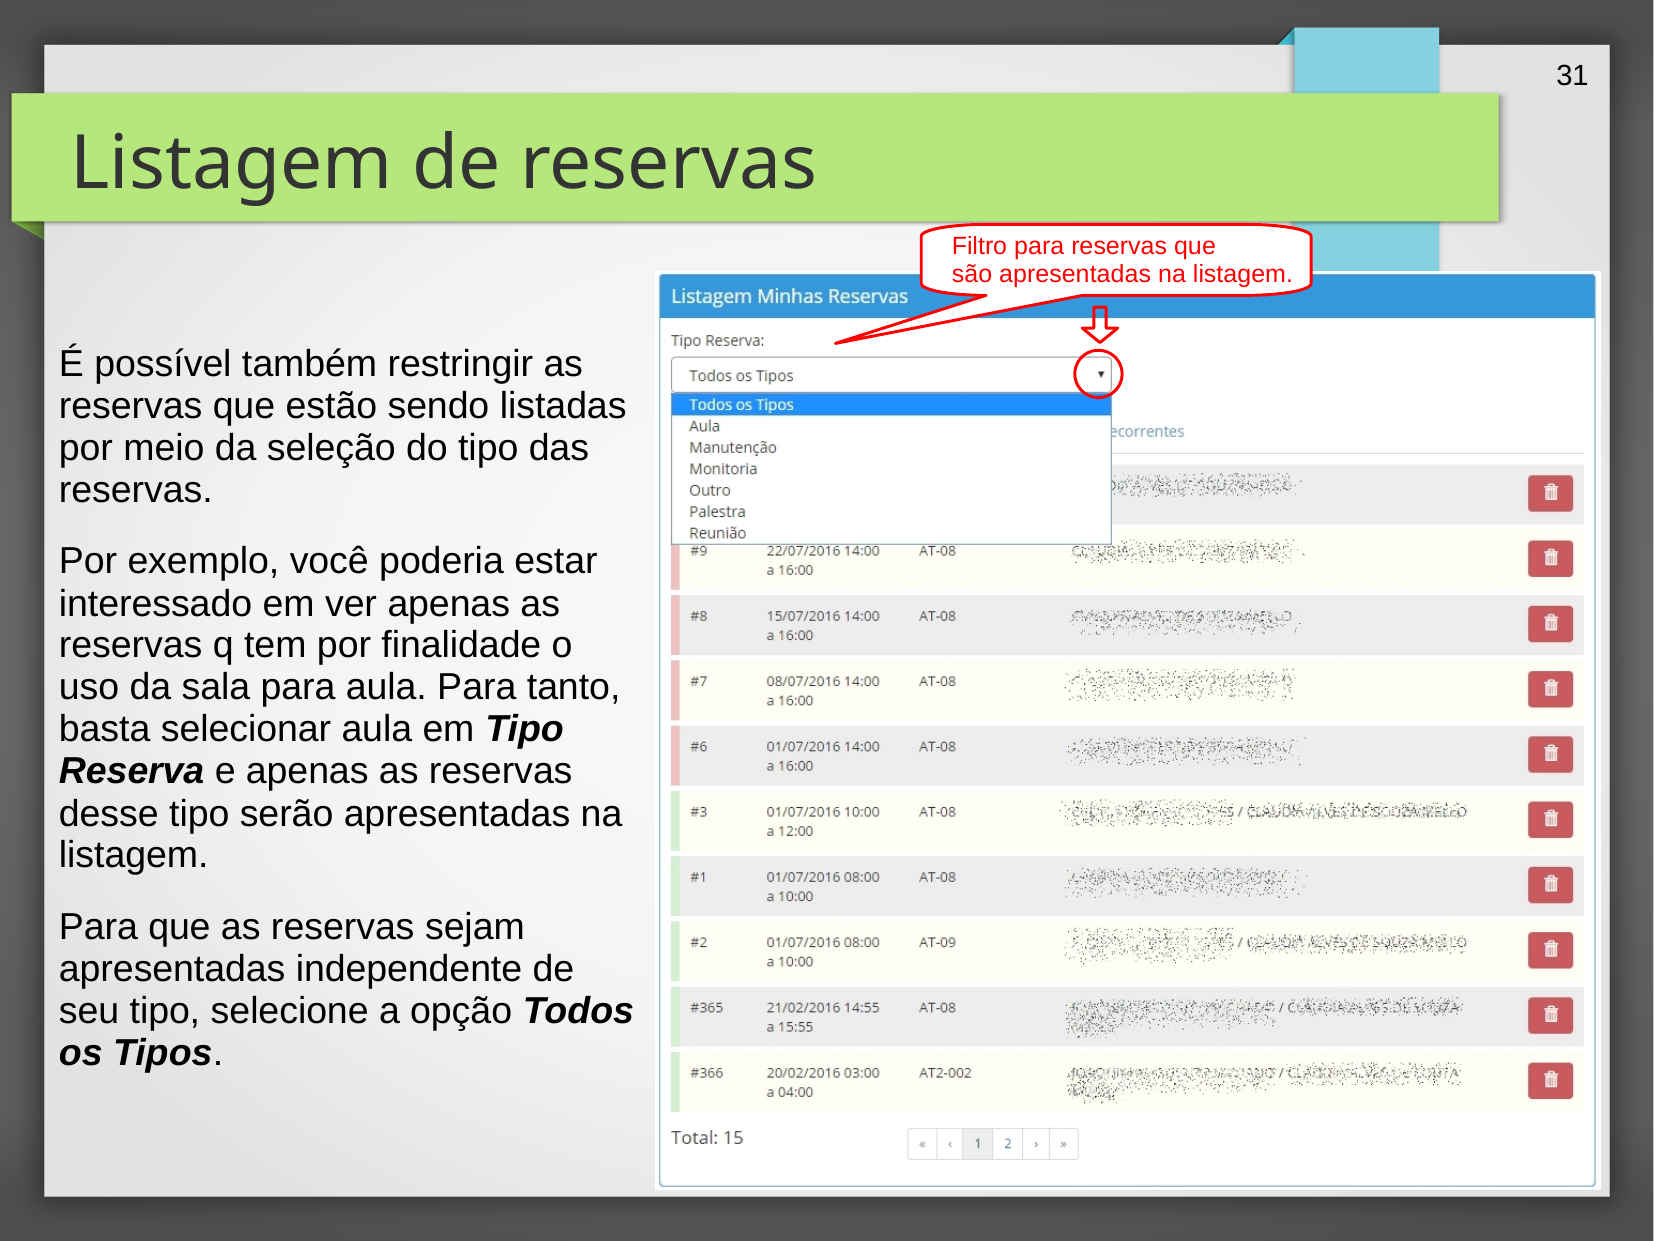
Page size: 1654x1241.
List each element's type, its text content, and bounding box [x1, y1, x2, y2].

list É possível também restringir as reservas que estão sendo listadas por meio da seleção do tipo das reservas. Por exemplo, você poderia estar interessado em ver apenas as reservas q tem por finalidade o uso da sala para aula. Para tanto, basta selecionar aula em Tipo Reserva e apenas as reservas desse tipo serão apresentadas na listagem. Para que as reservas sejam apresentadas independente de seu tipo, selecione a opção Todos os Tipos. [59, 342, 638, 1087]
title Listagem de reservas [70, 106, 1229, 213]
text_box Filtro para reservas que são apresentadas na listagem. [835, 224, 1312, 344]
picture [0, 0, 1654, 1241]
